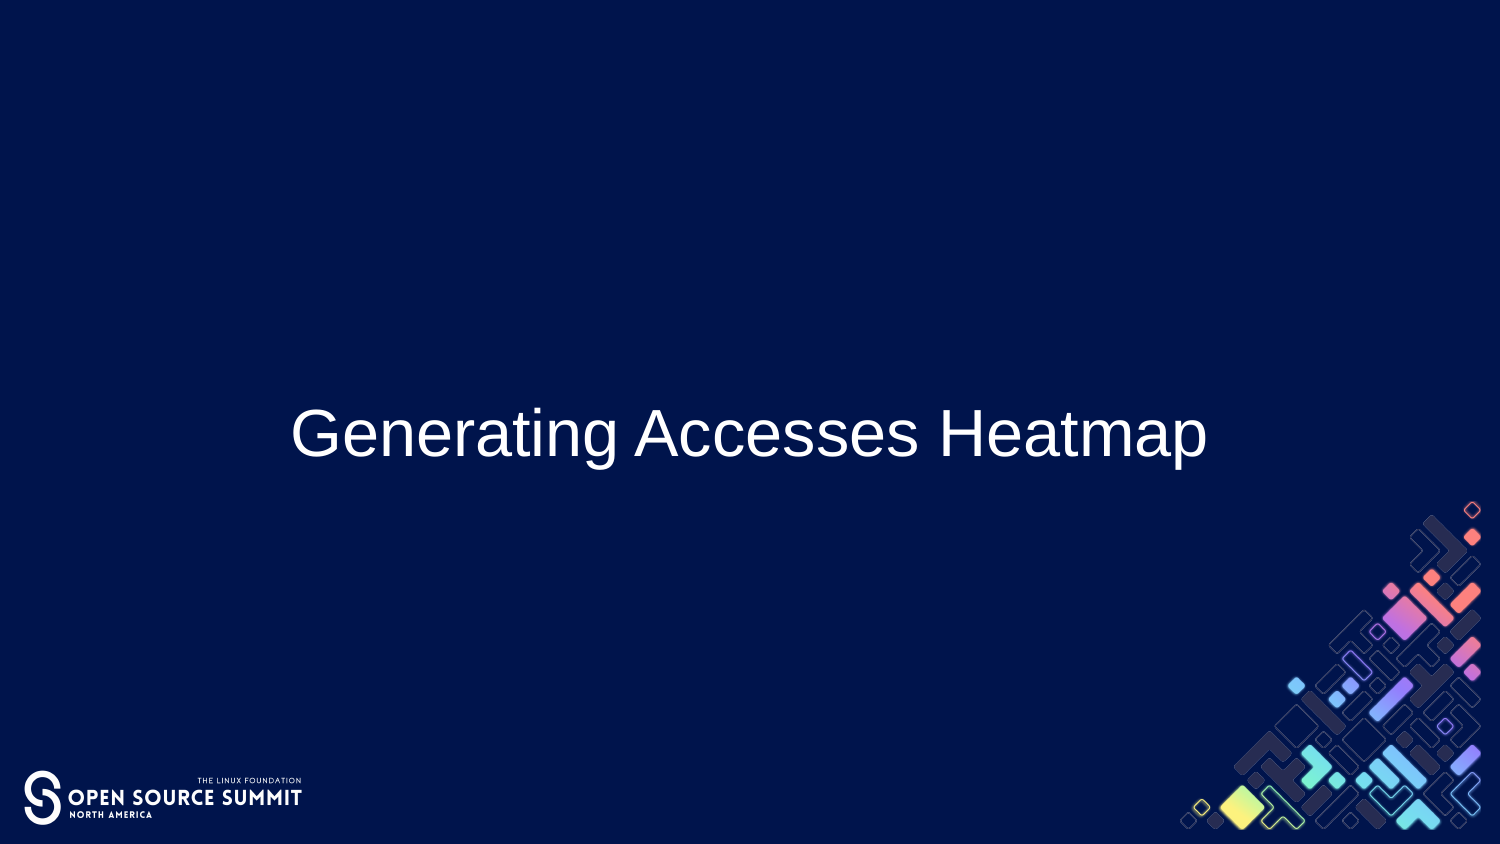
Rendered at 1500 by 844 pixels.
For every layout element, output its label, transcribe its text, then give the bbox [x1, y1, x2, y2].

picture [19, 765, 307, 830]
picture [1180, 501, 1481, 830]
title Generating Accesses Heatmap [51, 346, 1449, 520]
